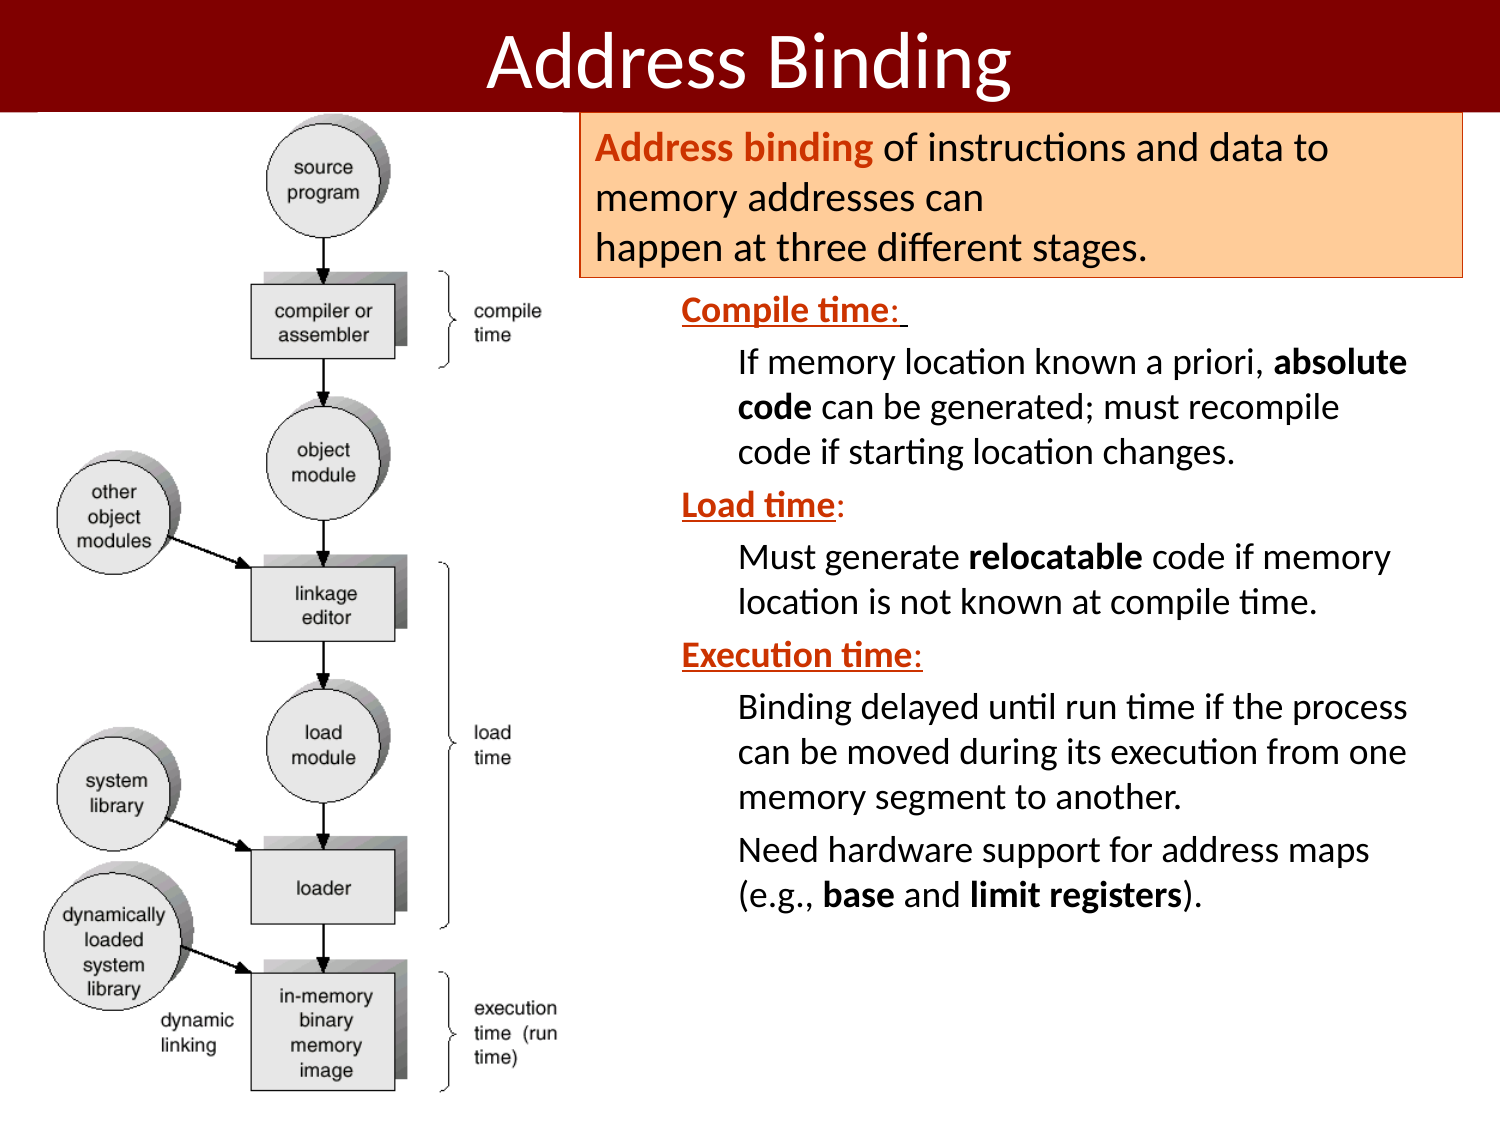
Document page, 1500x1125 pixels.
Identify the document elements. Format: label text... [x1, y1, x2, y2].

picture [37, 112, 563, 1106]
text_box Address binding of instructions and data to memory addresses can happen at three different stages. [580, 112, 1463, 278]
title Address Binding [0, 0, 1500, 113]
text_box Compile time: If memory location known a priori, absolute code can be generated; must recompile code if starting location changes. Load time: Must generate relocatable code if memory location is not known at compile time. Execution time: Binding delayed until run time if the process can be moved during its execution from one memory segment to another. Need hardware support for address maps (e.g., base and limit registers). [666, 277, 1425, 808]
